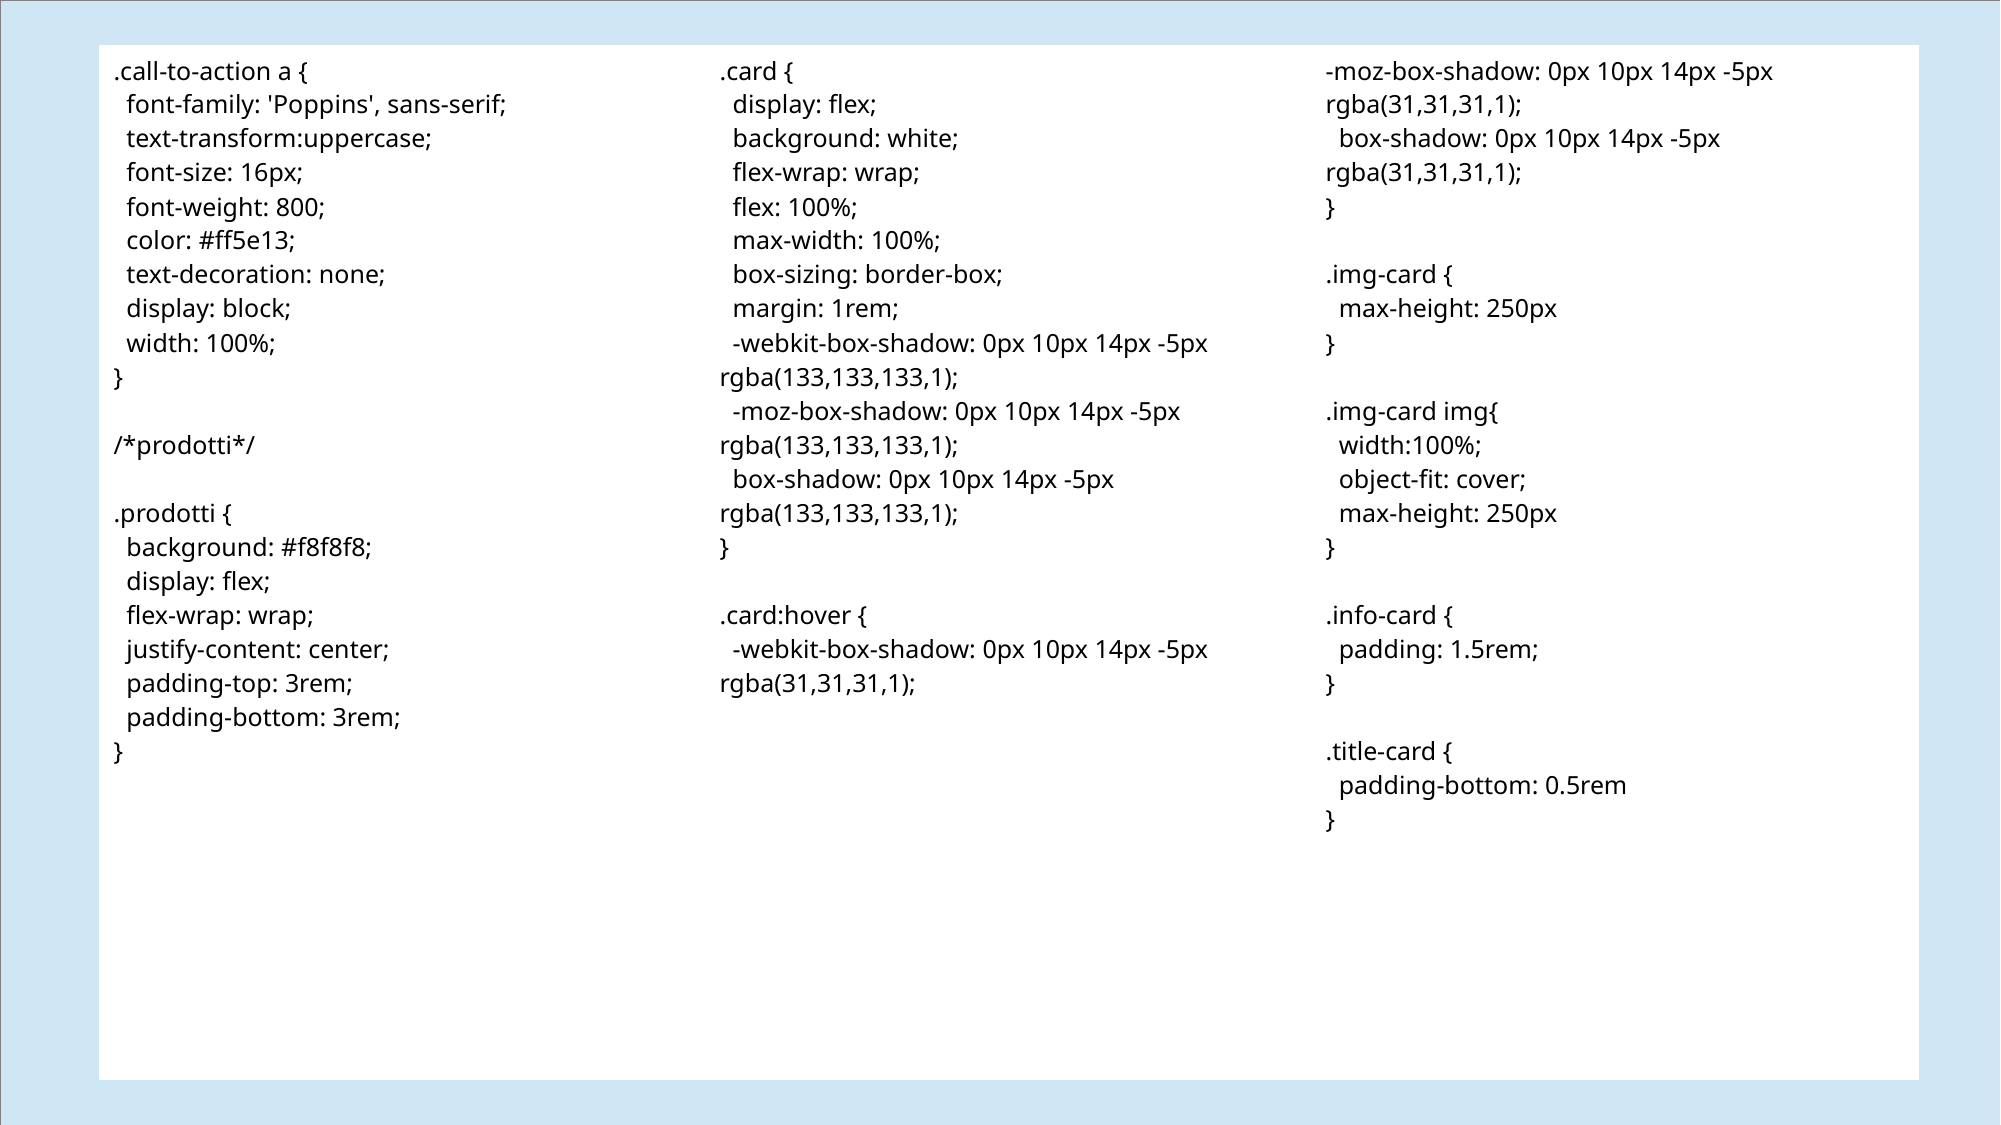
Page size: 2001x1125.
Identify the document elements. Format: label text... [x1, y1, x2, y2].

table_header .call-to-action a { font-family: 'Poppins', sans-serif; text-transform:uppercase; font-size: 16px; font-weight: 800; color: #ff5e13; text-decoration: none; display: block; width: 100%; } /*prodotti*/ .prodotti { background: #f8f8f8; display: flex; flex-wrap: wrap; justify-content: center; padding-top: 3rem; padding-bottom: 3rem; } [100, 46, 705, 1079]
text_box [0, 0, 2000, 1125]
table_header .card { display: flex; background: white; flex-wrap: wrap; flex: 100%; max-width: 100%; box-sizing: border-box; margin: 1rem; -webkit-box-shadow: 0px 10px 14px -5px rgba(133,133,133,1); -moz-box-shadow: 0px 10px 14px -5px rgba(133,133,133,1); box-shadow: 0px 10px 14px -5px rgba(133,133,133,1); } .card:hover { -webkit-box-shadow: 0px 10px 14px -5px rgba(31,31,31,1); [706, 46, 1311, 1079]
table_header -moz-box-shadow: 0px 10px 14px -5px rgba(31,31,31,1); box-shadow: 0px 10px 14px -5px rgba(31,31,31,1); } .img-card { max-height: 250px } .img-card img{ width:100%; object-fit: cover; max-height: 250px } .info-card { padding: 1.5rem; } .title-card { padding-bottom: 0.5rem } [1312, 46, 1918, 1079]
